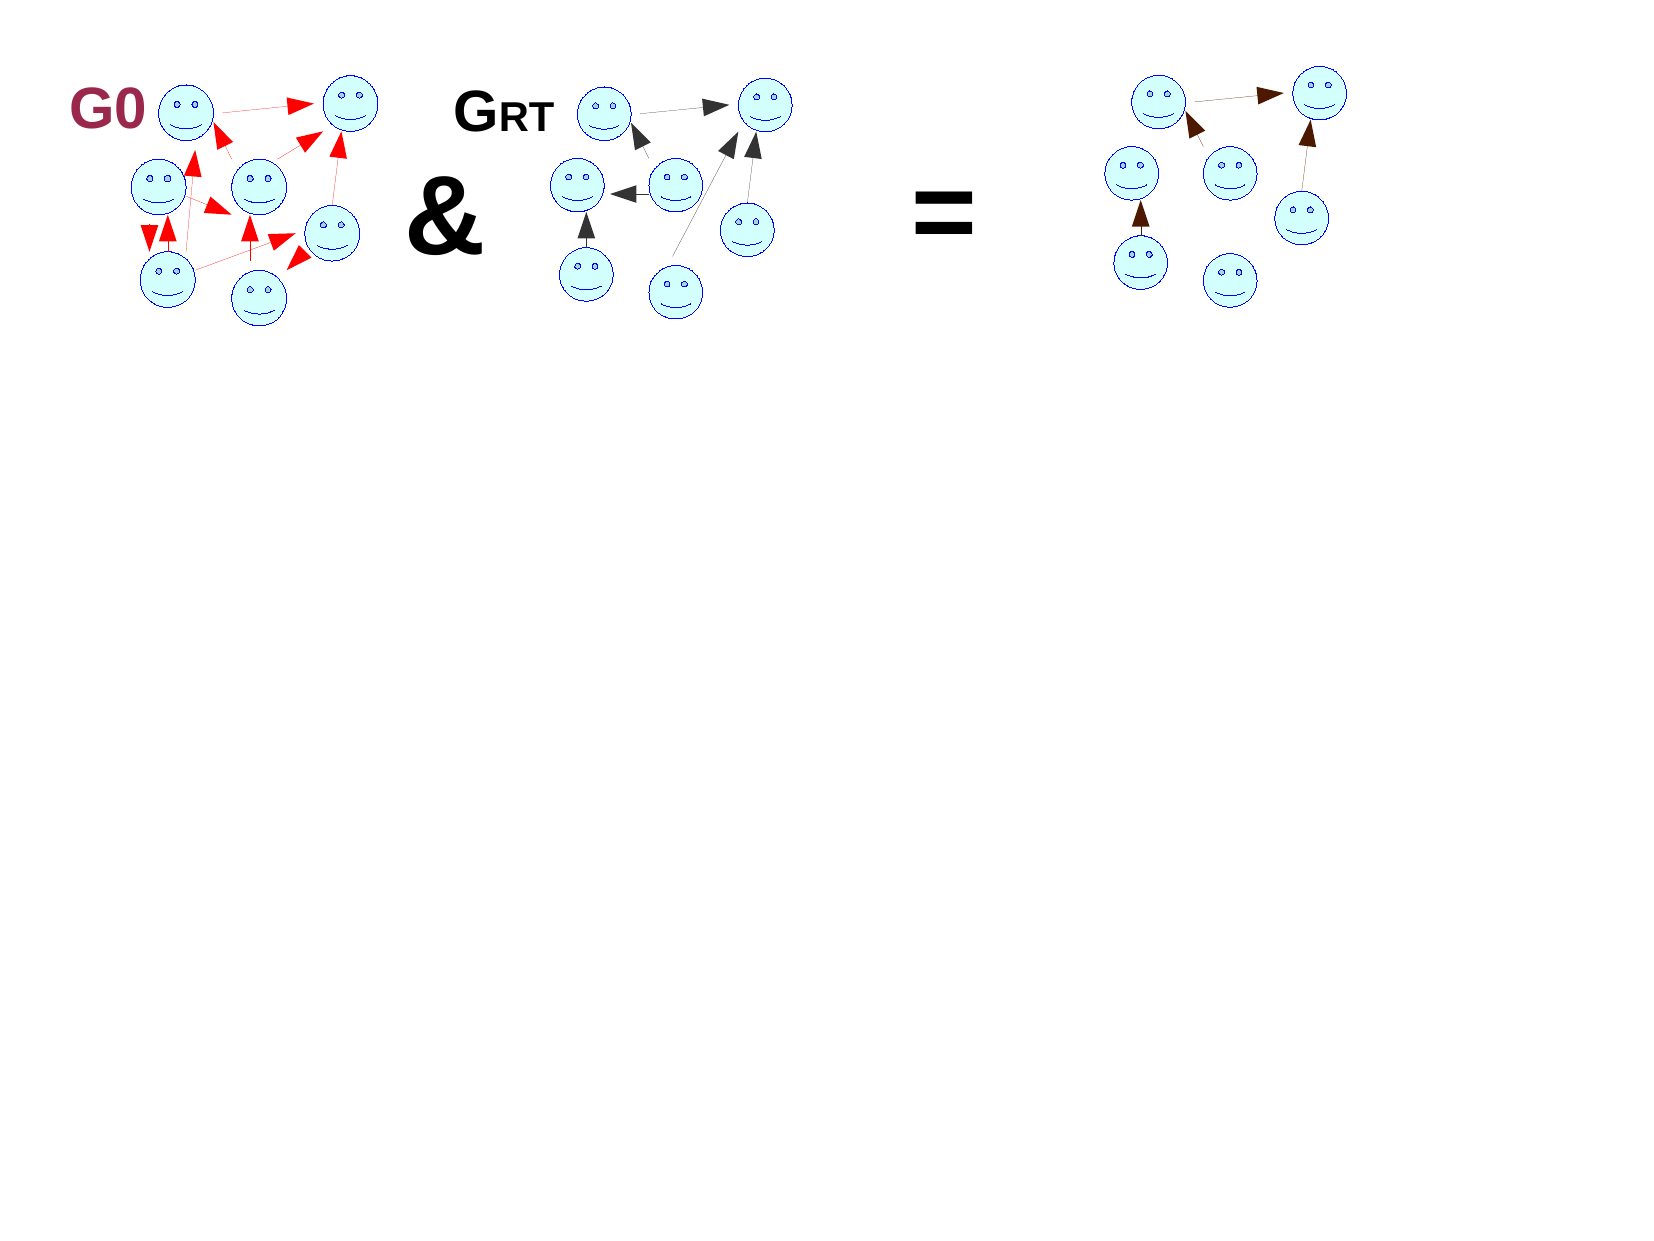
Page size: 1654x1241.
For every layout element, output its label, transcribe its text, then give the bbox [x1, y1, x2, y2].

text_box [1292, 66, 1347, 120]
text_box [579, 86, 632, 141]
text_box [140, 251, 196, 308]
text_box [738, 78, 793, 132]
text_box [550, 158, 605, 212]
text_box [131, 159, 187, 215]
text_box [720, 202, 775, 257]
text_box [163, 84, 214, 141]
text_box [1131, 75, 1186, 129]
text_box [1113, 235, 1168, 290]
text_box [648, 265, 703, 319]
text_box [323, 75, 378, 132]
text_box [1203, 253, 1258, 308]
text_box = [896, 141, 993, 283]
text_box G0 [54, 68, 163, 149]
text_box [648, 158, 703, 212]
text_box [1104, 146, 1159, 201]
text_box [1203, 146, 1258, 201]
text_box [1274, 191, 1329, 245]
text_box [304, 205, 360, 262]
text_box [231, 270, 287, 326]
text_box GRT [438, 70, 579, 160]
text_box [559, 247, 614, 302]
text_box & [389, 145, 501, 287]
text_box [231, 159, 287, 215]
